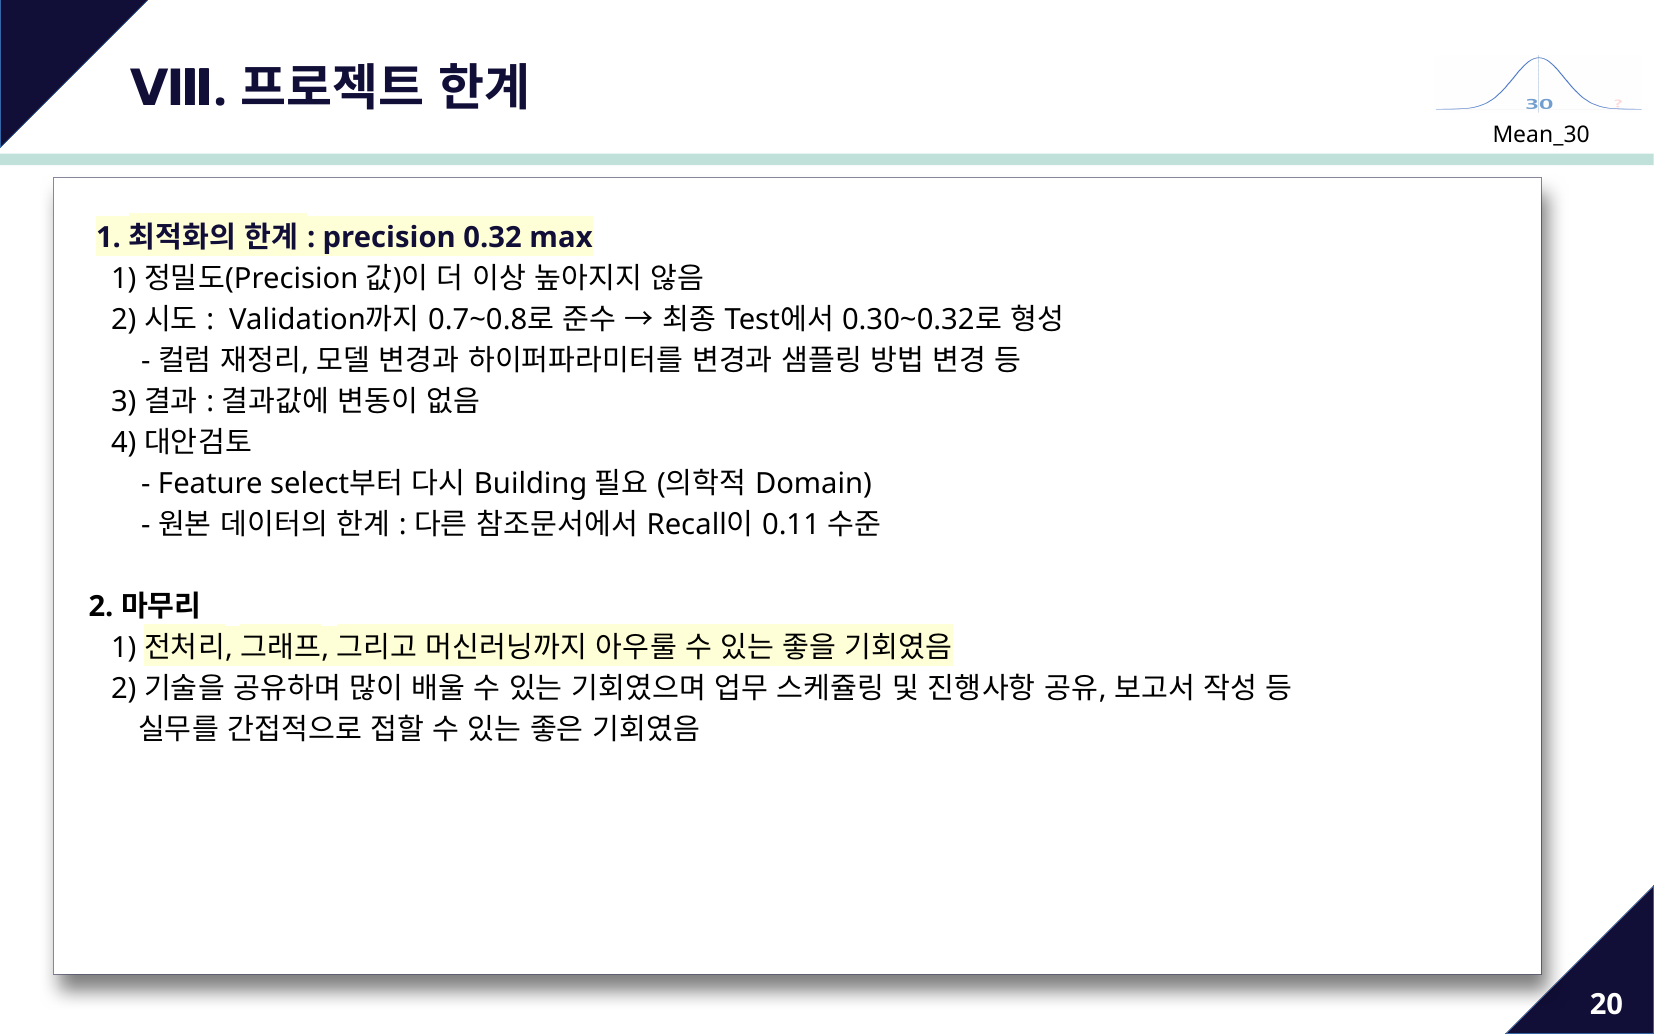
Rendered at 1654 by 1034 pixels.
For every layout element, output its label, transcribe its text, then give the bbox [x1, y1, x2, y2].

text_box Mean_30 [1446, 118, 1636, 148]
title Ⅷ. 프로젝트 한계 [129, 41, 1618, 148]
text_box <숫자> [1556, 981, 1654, 1025]
list 1. 최적화의 한계 : precision 0.32 max 1) 정밀도(Precision 값)이 더 이상 높아지지 않음 2) 시도 : Validation까지 0.7~0.8로 준수 → 최종 Test에서 0.30~0.32로 형성 - 컬럼 재정리, 모델 변경과 하이퍼파라미터를 변경과 샘플링 방법 변경 등 3) 결과 : 결과값에 변동이 없음 4) 대안검토 - Feature select부터 다시 Building 필요 (의학적 Domain) - 원본 데이터의 한계 : 다른 참조문서에서 Recall이 0.11 수준 2. 마무리 1) 전처리, 그래프, 그리고 머신러닝까지 아우룰 수 있는 좋을 기회였음 2) 기술을 공유하며 많이 배울 수 있는 기회였으며 업무 스케쥴링 및 진행사항 공유, 보고서 작성 등 실무를 간접적으로 접할 수 있는 좋은 기회였음 [53, 177, 1542, 975]
picture [1434, 55, 1642, 113]
